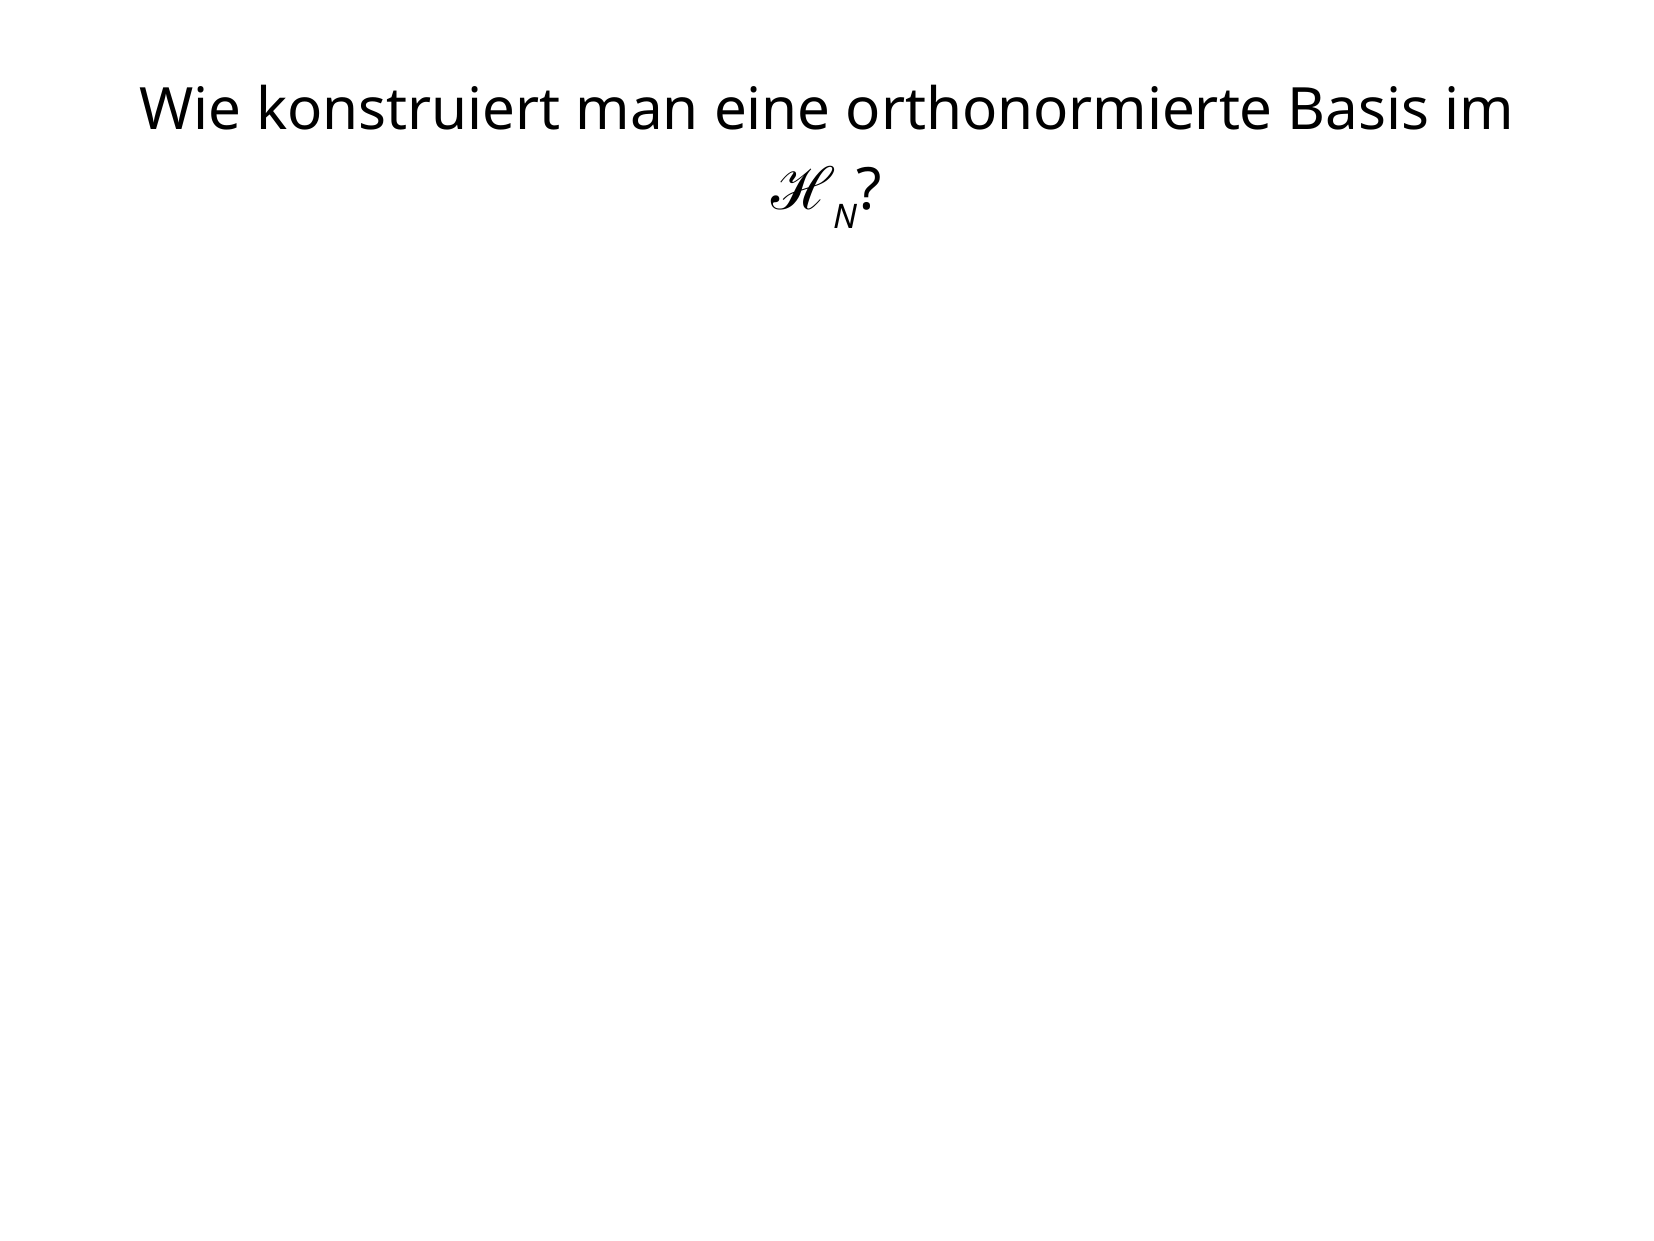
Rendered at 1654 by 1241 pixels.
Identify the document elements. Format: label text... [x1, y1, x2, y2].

title Wie konstruiert man eine orthonormierte Basis im ℋN? [82, 49, 1571, 257]
